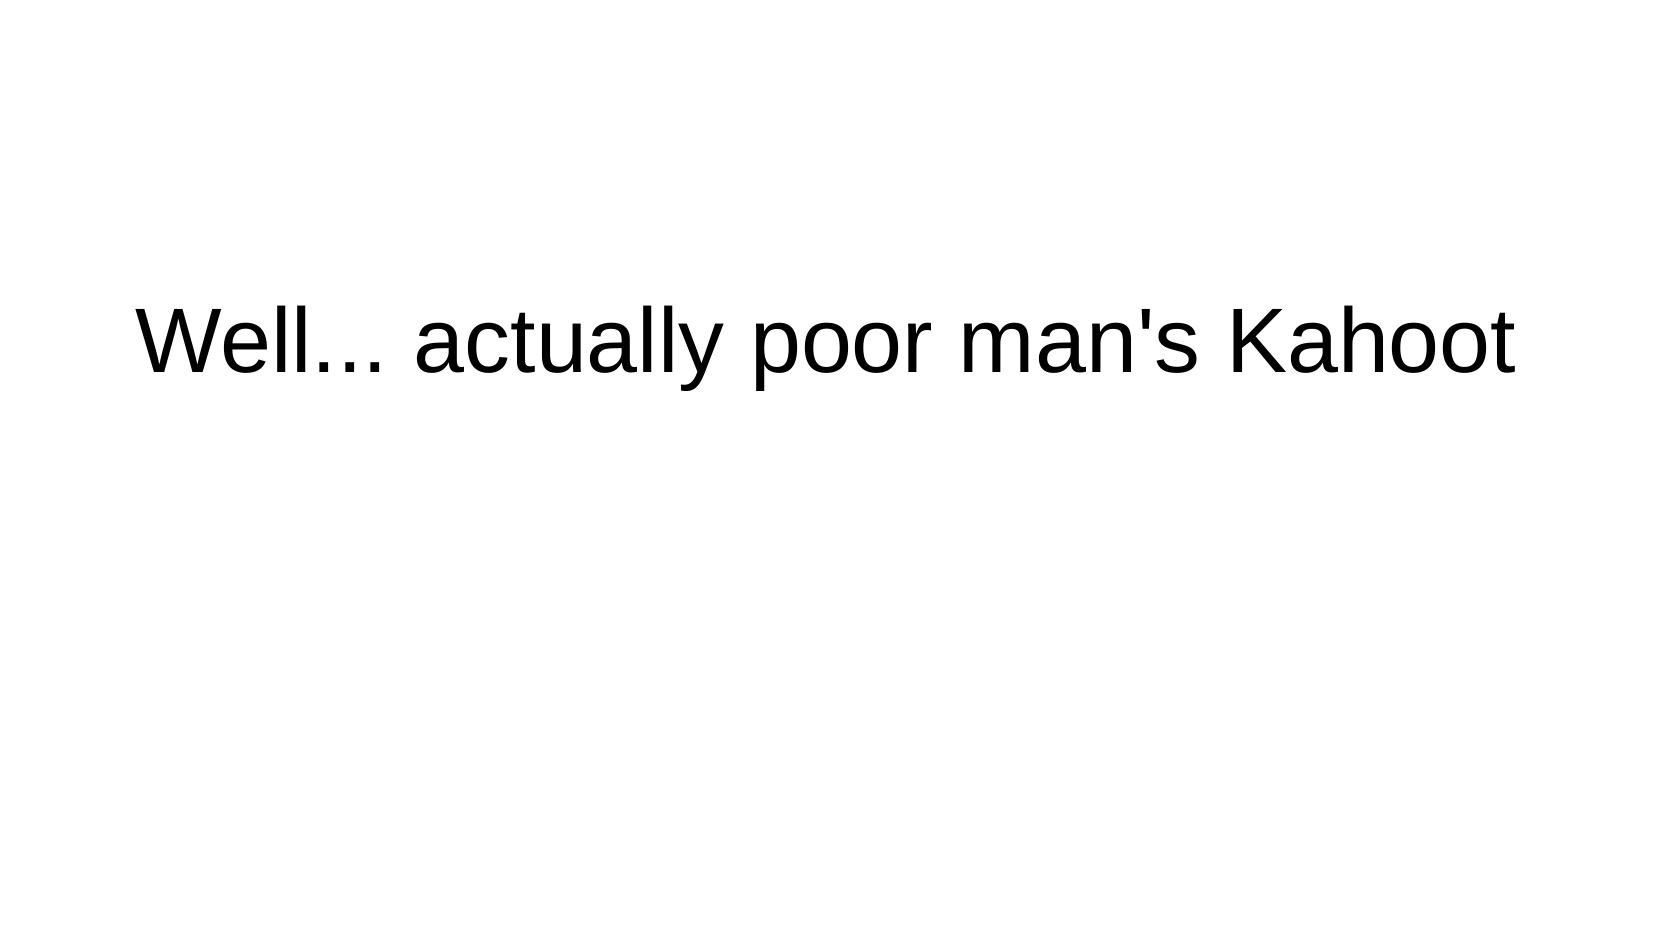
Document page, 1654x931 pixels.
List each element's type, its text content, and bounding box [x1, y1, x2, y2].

title Well... actually poor man's Kahoot [82, 37, 1571, 646]
